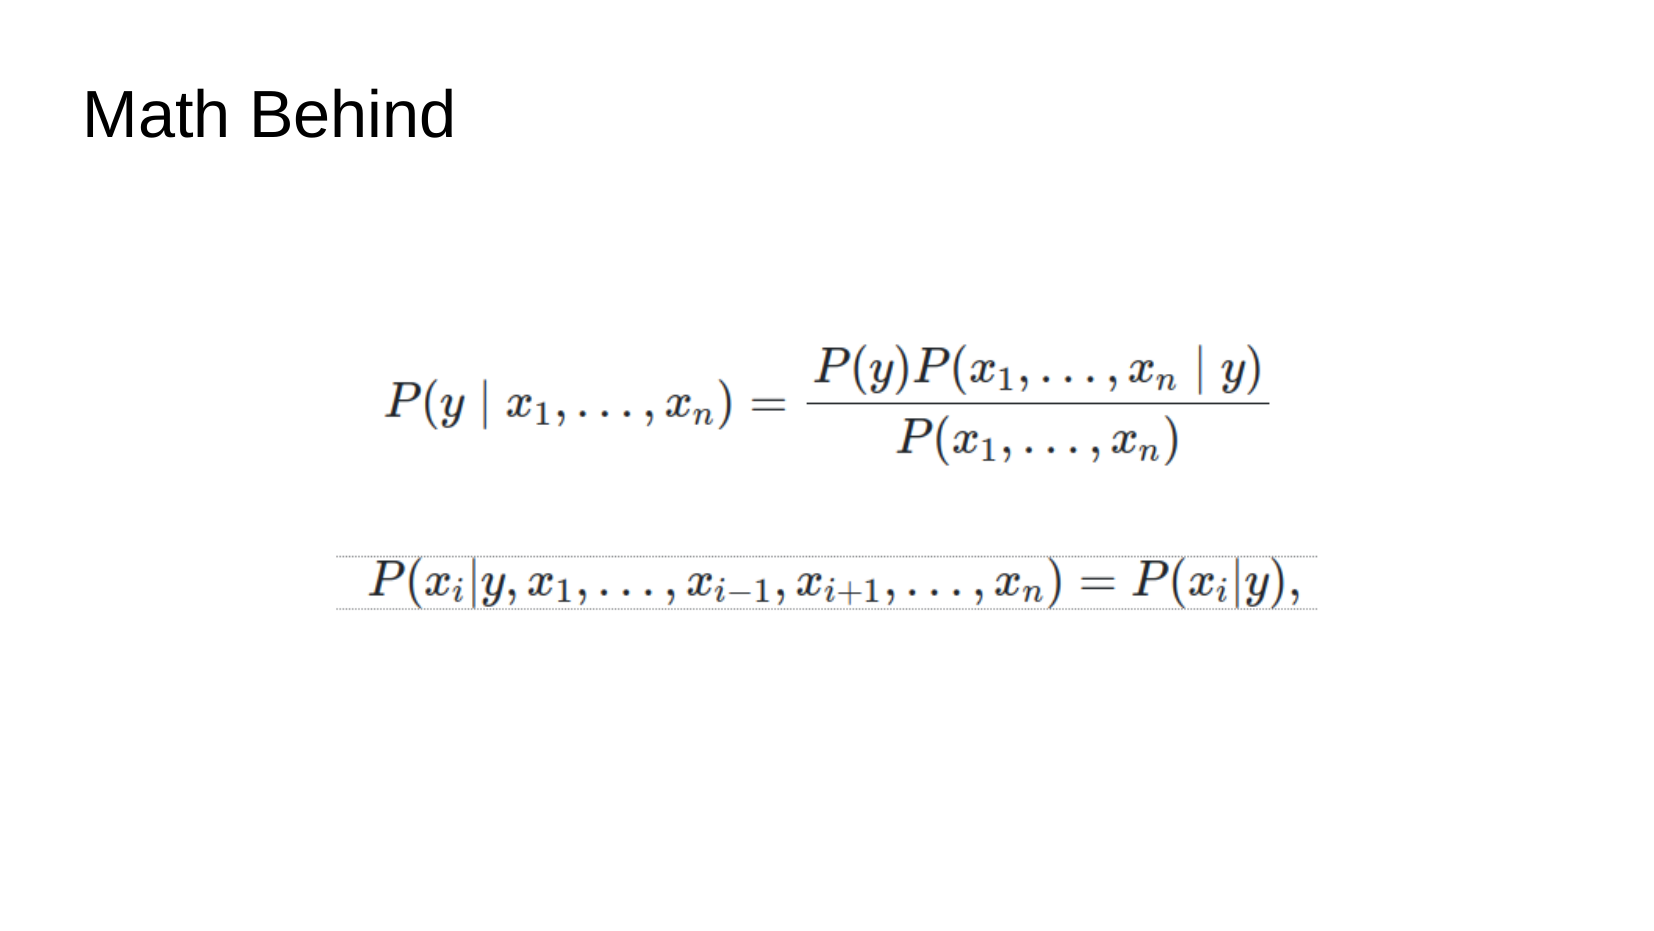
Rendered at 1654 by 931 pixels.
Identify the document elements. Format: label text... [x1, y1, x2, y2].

title Math Behind [82, 37, 1571, 193]
picture [374, 318, 1290, 491]
picture [335, 537, 1319, 626]
